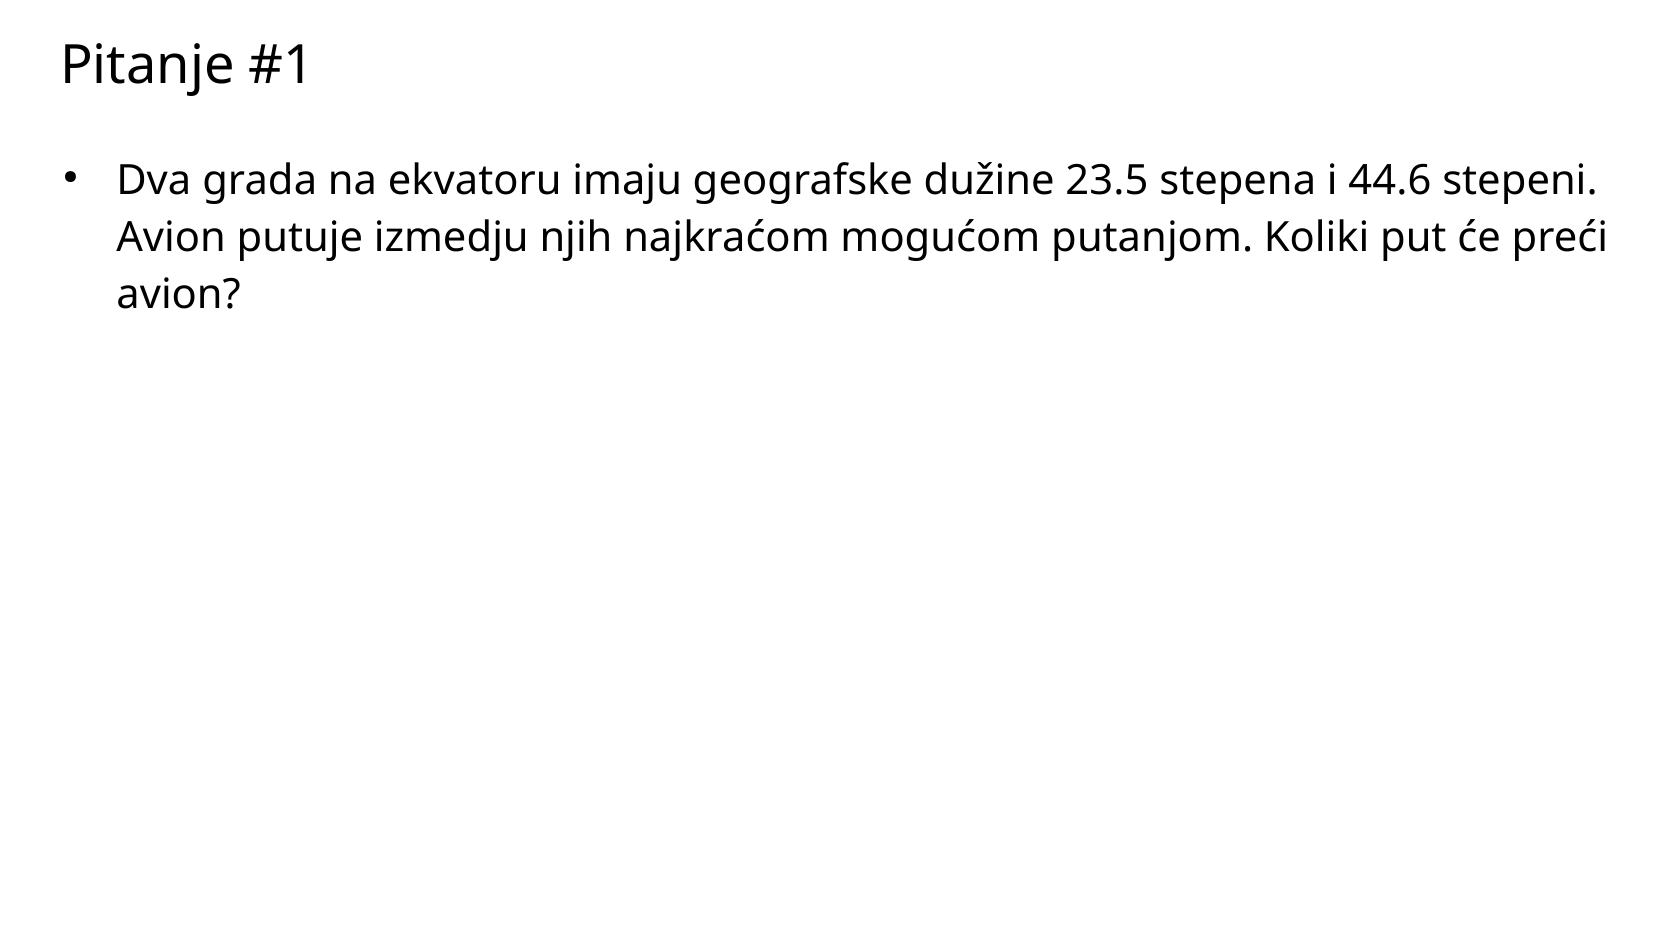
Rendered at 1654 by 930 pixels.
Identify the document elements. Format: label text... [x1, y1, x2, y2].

list Dva grada na ekvatoru imaju geografske dužine 23.5 stepena i 44.6 stepeni. Avion putuje izmedju njih najkraćom mogućom putanjom. Koliki put će preći avion? [45, 149, 1635, 880]
title Pitanje #1 [59, 13, 1648, 113]
